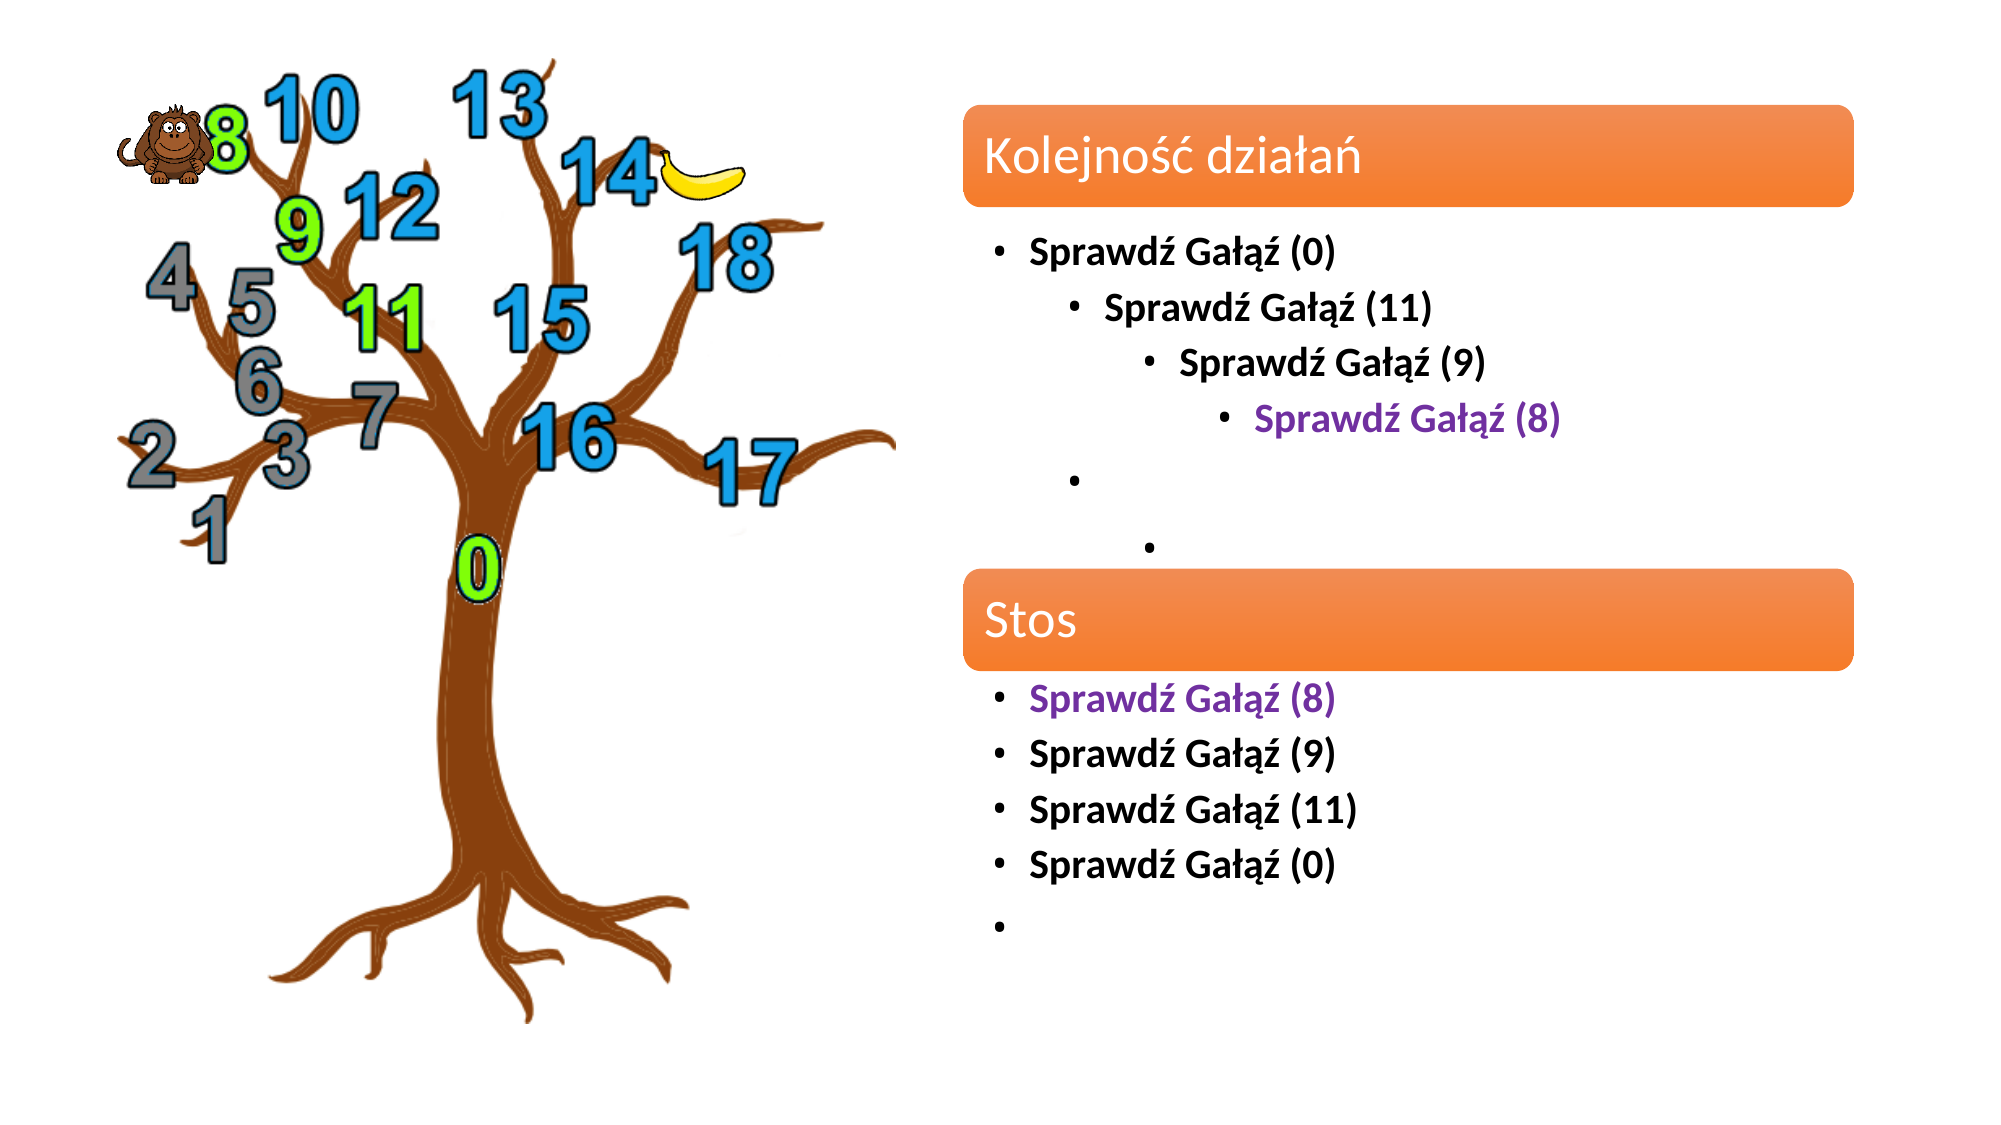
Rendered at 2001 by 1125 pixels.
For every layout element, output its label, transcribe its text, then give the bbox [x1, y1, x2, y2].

text_box Sprawdź Gałąź (8) Sprawdź Gałąź (9) Sprawdź Gałąź (11) Sprawdź Gałąź (0) [963, 671, 1854, 954]
text_box Sprawdź Gałąź (0) Sprawdź Gałąź (11) Sprawdź Gałąź (9) Sprawdź Gałąź (8) [963, 224, 1854, 569]
text_box Kolejność działań [963, 104, 1854, 208]
picture [117, 58, 896, 1024]
text_box Stos [963, 568, 1854, 671]
